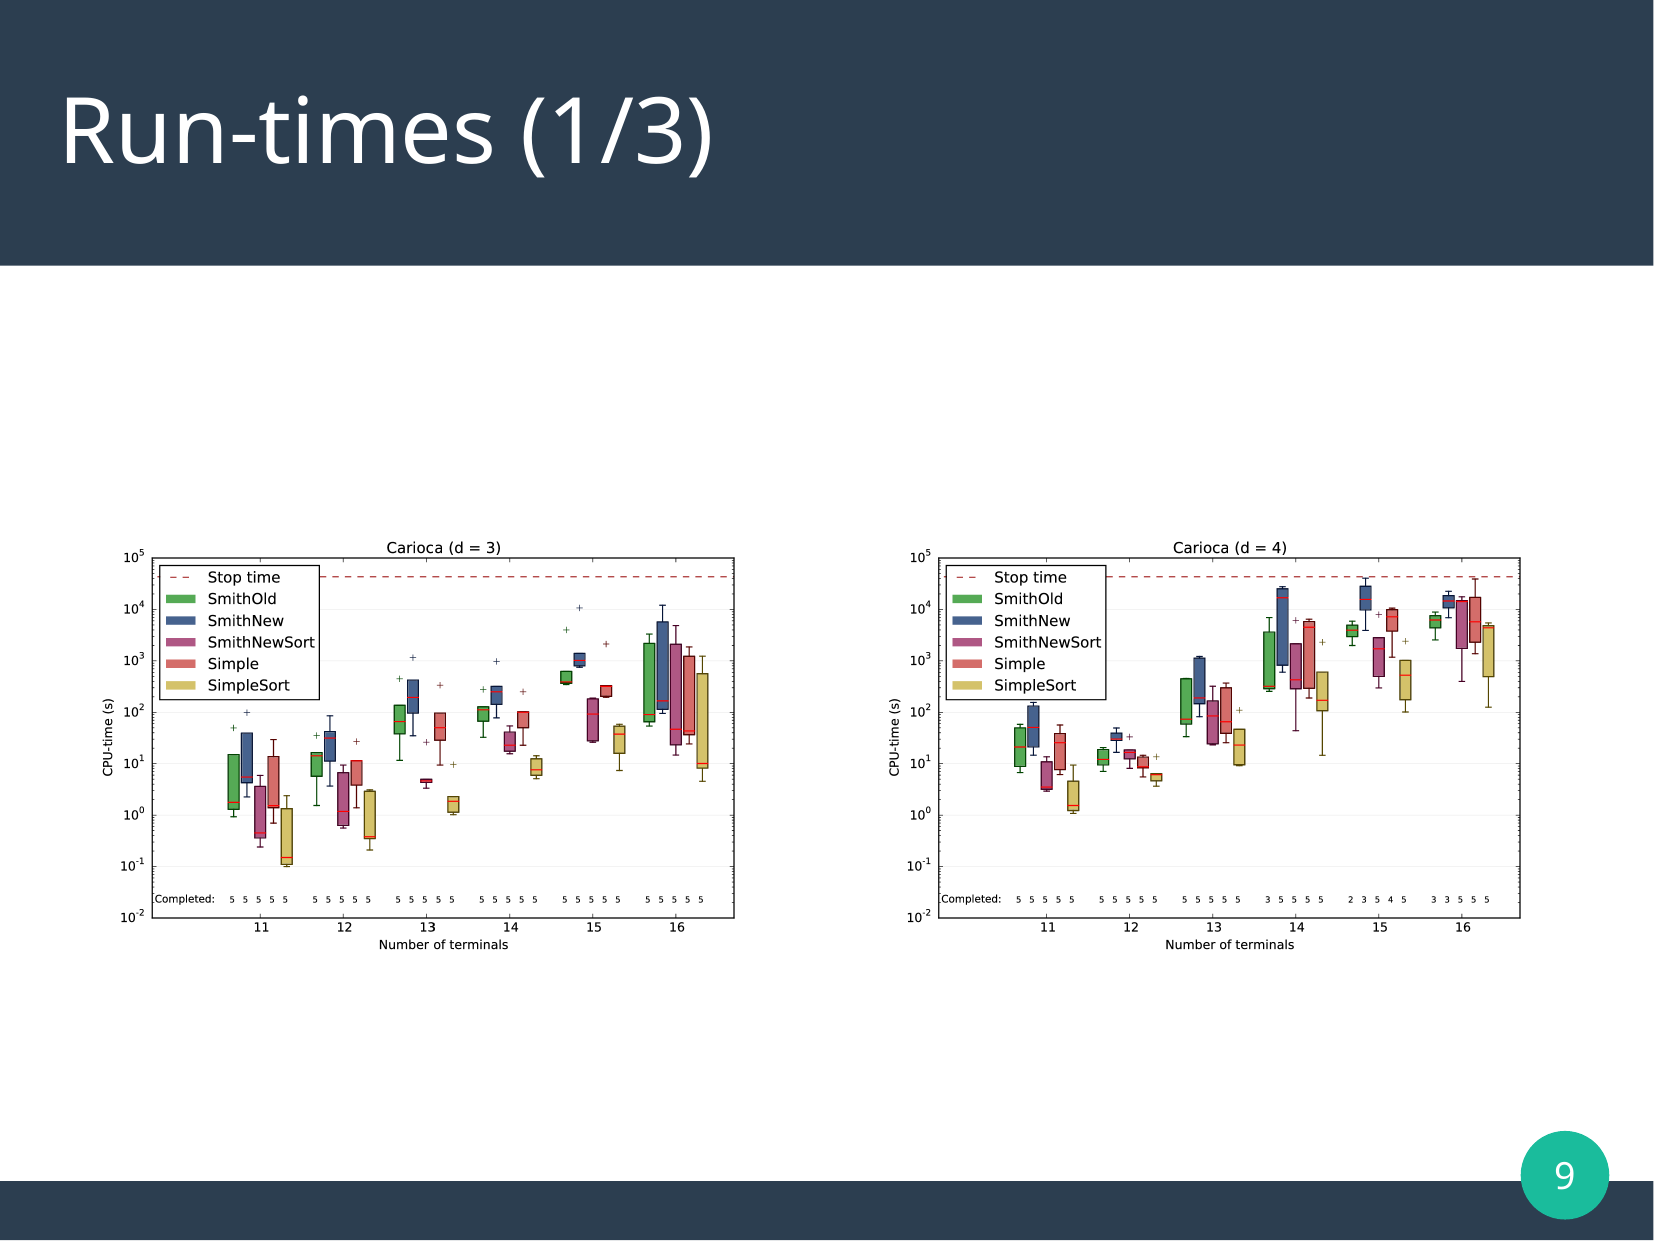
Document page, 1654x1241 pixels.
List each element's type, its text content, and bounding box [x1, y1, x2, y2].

title Run-times (1/3) [59, 49, 1595, 207]
picture [845, 513, 1595, 963]
picture [58, 513, 809, 963]
